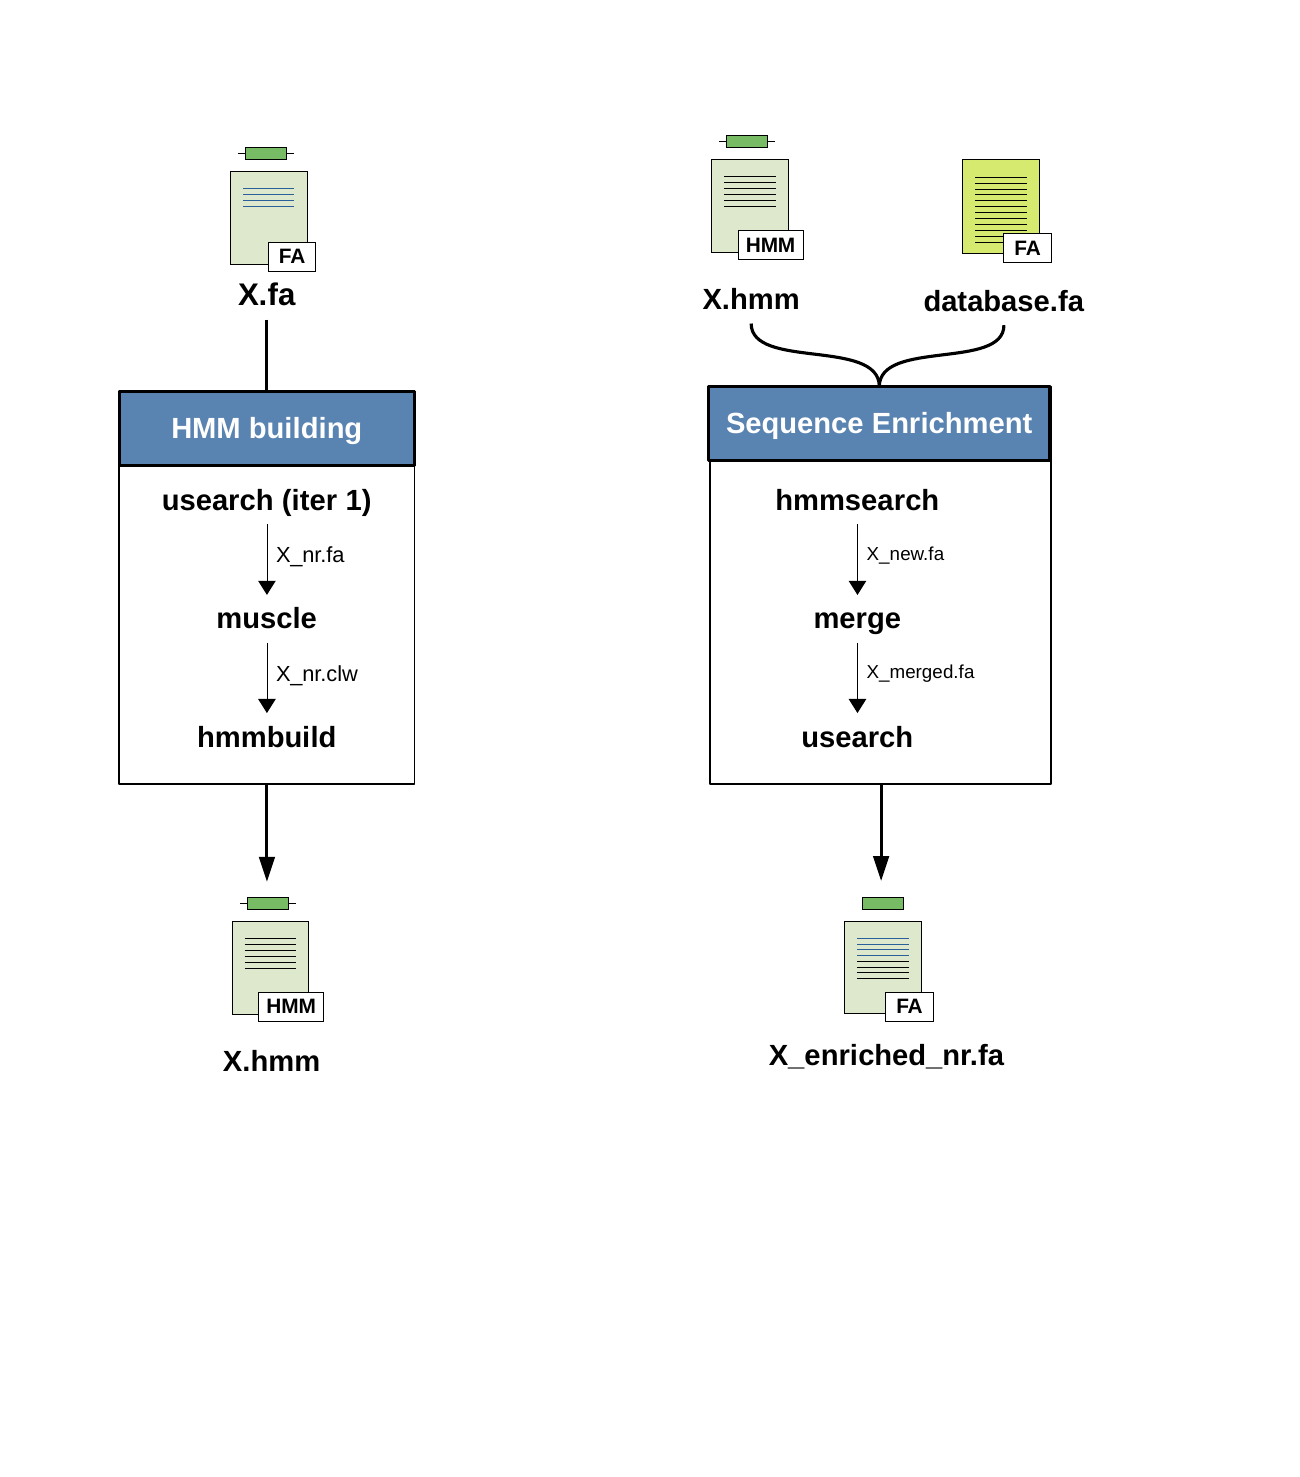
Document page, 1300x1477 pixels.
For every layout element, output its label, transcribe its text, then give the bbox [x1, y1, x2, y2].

text_box hmmbuild [131, 713, 403, 761]
text_box [247, 897, 289, 910]
text_box merge [721, 594, 994, 643]
text_box [711, 159, 789, 253]
text_box FA [885, 992, 934, 1022]
text_box [844, 921, 922, 1014]
text_box HMM [738, 230, 804, 260]
text_box X_nr.clw [261, 654, 375, 694]
text_box [245, 147, 287, 160]
text_box Sequence Enrichment [708, 386, 1051, 461]
text_box X.hmm [674, 275, 828, 324]
text_box muscle [131, 594, 403, 643]
text_box X.hmm [194, 1037, 349, 1086]
text_box database.fa [868, 277, 1140, 326]
text_box [962, 159, 1040, 254]
text_box usearch [721, 713, 994, 761]
text_box [230, 171, 308, 265]
text_box HMM building [119, 391, 415, 466]
text_box X_enriched_nr.fa [739, 1031, 1034, 1080]
text_box X_merged.fa [851, 654, 994, 690]
text_box X_new.fa [851, 535, 982, 578]
text_box FA [1003, 233, 1052, 263]
text_box usearch (iter 1) [131, 476, 403, 525]
text_box [726, 135, 768, 148]
text_box FA [268, 242, 316, 272]
text_box hmmsearch [721, 476, 994, 525]
text_box X.fa [190, 270, 344, 320]
text_box HMM [258, 992, 324, 1022]
text_box [232, 921, 309, 1015]
text_box X_nr.fa [261, 535, 375, 575]
text_box [862, 897, 904, 910]
